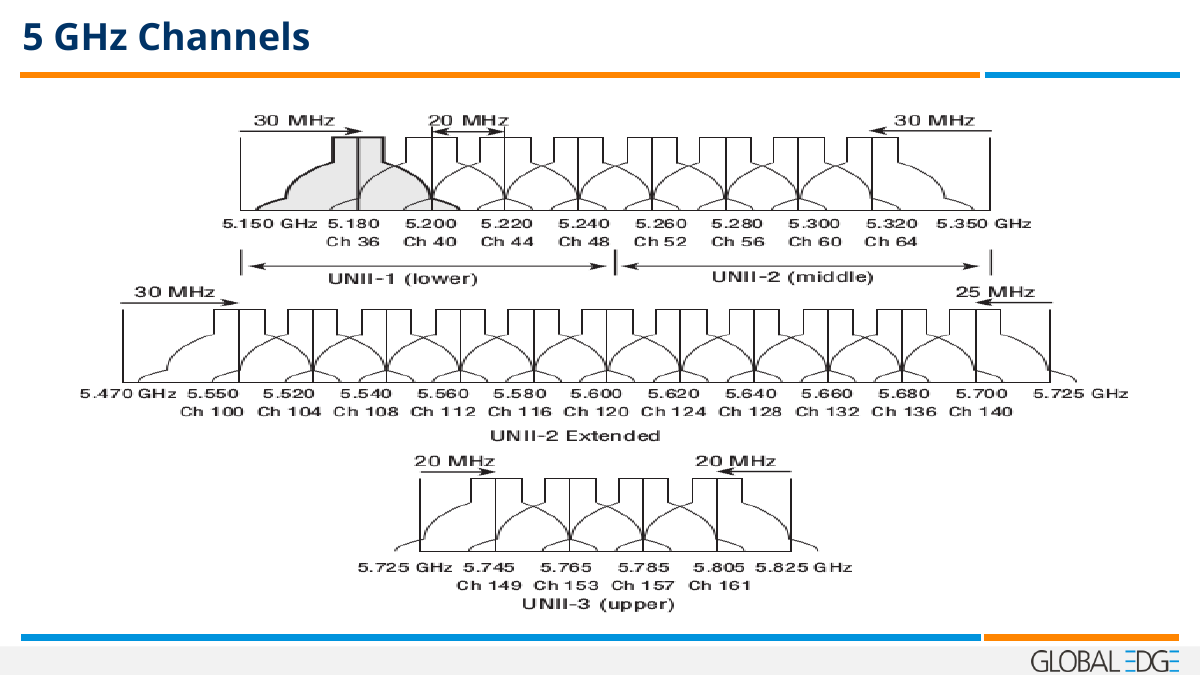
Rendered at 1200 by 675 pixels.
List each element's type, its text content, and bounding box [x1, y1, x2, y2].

picture [59, 106, 1146, 615]
title 5 GHz Channels [12, 9, 1088, 63]
picture [1031, 650, 1179, 672]
